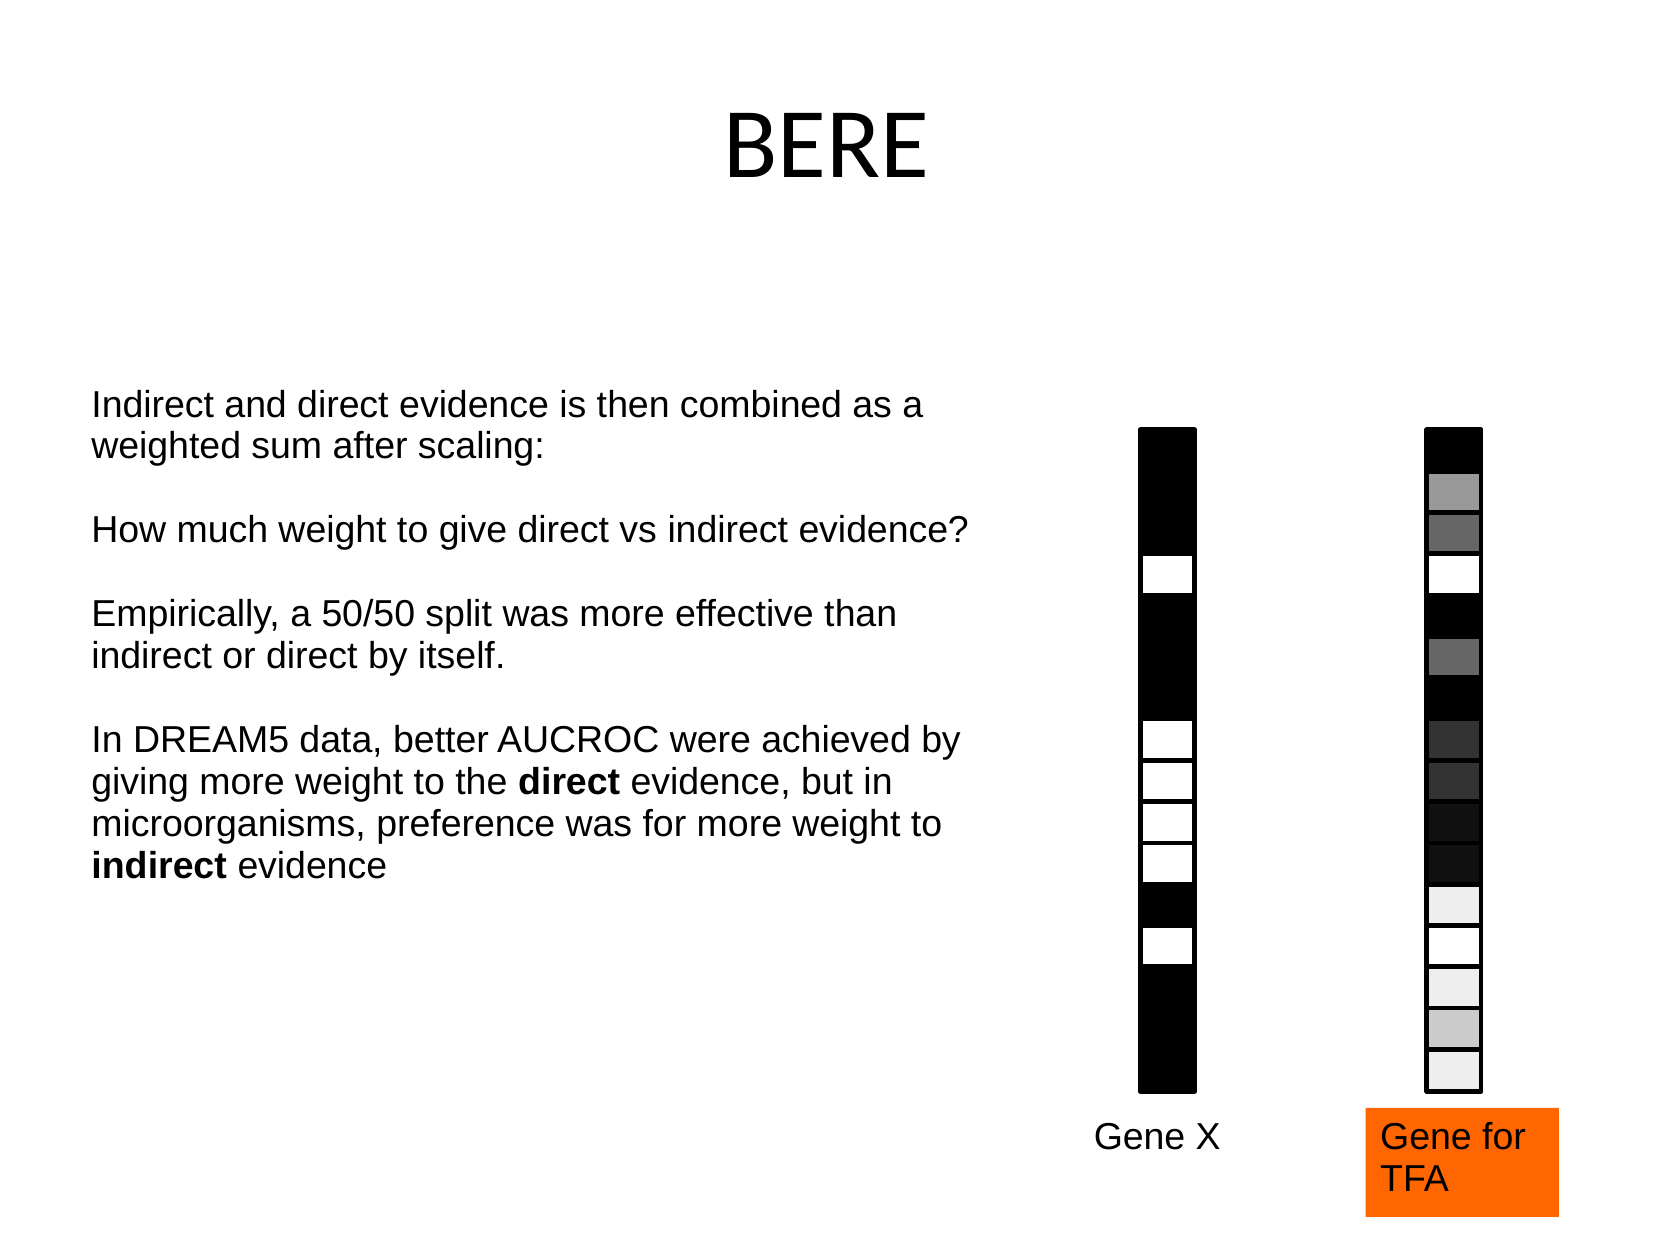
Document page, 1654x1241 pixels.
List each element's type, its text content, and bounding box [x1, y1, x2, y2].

text_box [1426, 429, 1481, 1092]
title BERE [82, 49, 1571, 257]
text_box Indirect and direct evidence is then combined as a weighted sum after scaling: How much weight to give direct vs indirect evidence? Empirically, a 50/50 split was more effective than indirect or direct by itself. In DREAM5 data, better AUCROC were achieved by giving more weight to the direct evidence, but in microorganisms, preference was for more weight to indirect evidence [76, 375, 988, 1040]
text_box [1140, 429, 1195, 1092]
text_box Gene X [1078, 1107, 1252, 1175]
text_box Gene for TFA [1365, 1107, 1559, 1217]
